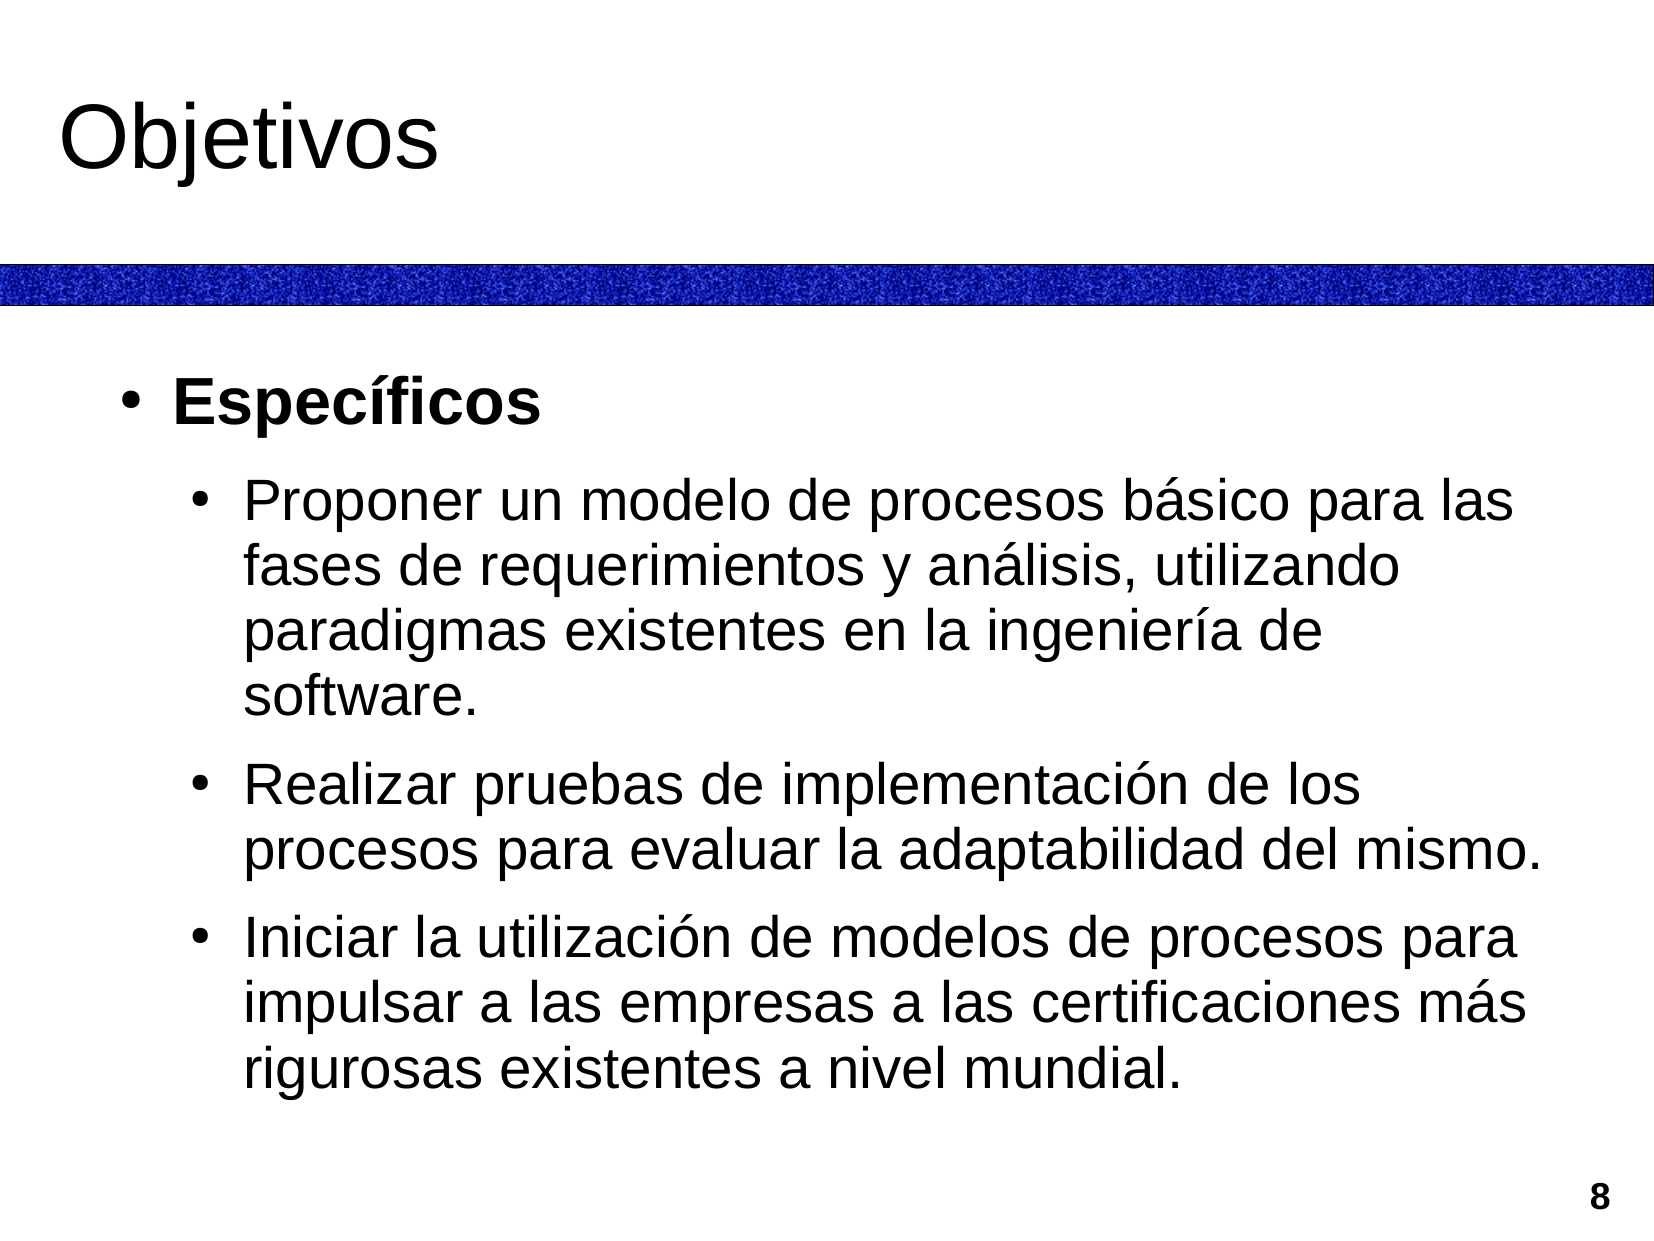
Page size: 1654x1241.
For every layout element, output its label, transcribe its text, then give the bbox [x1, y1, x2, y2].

picture [0, 265, 1653, 305]
text_box <número> [1575, 1168, 1654, 1240]
title Objetivos [58, 21, 1595, 253]
list Específicos Proponer un modelo de procesos básico para las fases de requerimientos y análisis, utilizando paradigmas existentes en la ingeniería de software. Realizar pruebas de implementación de los procesos para evaluar la adaptabilidad del mismo. Iniciar la utilización de modelos de procesos para impulsar a las empresas a las certificaciones más rigurosas existentes a nivel mundial. [101, 363, 1549, 1131]
